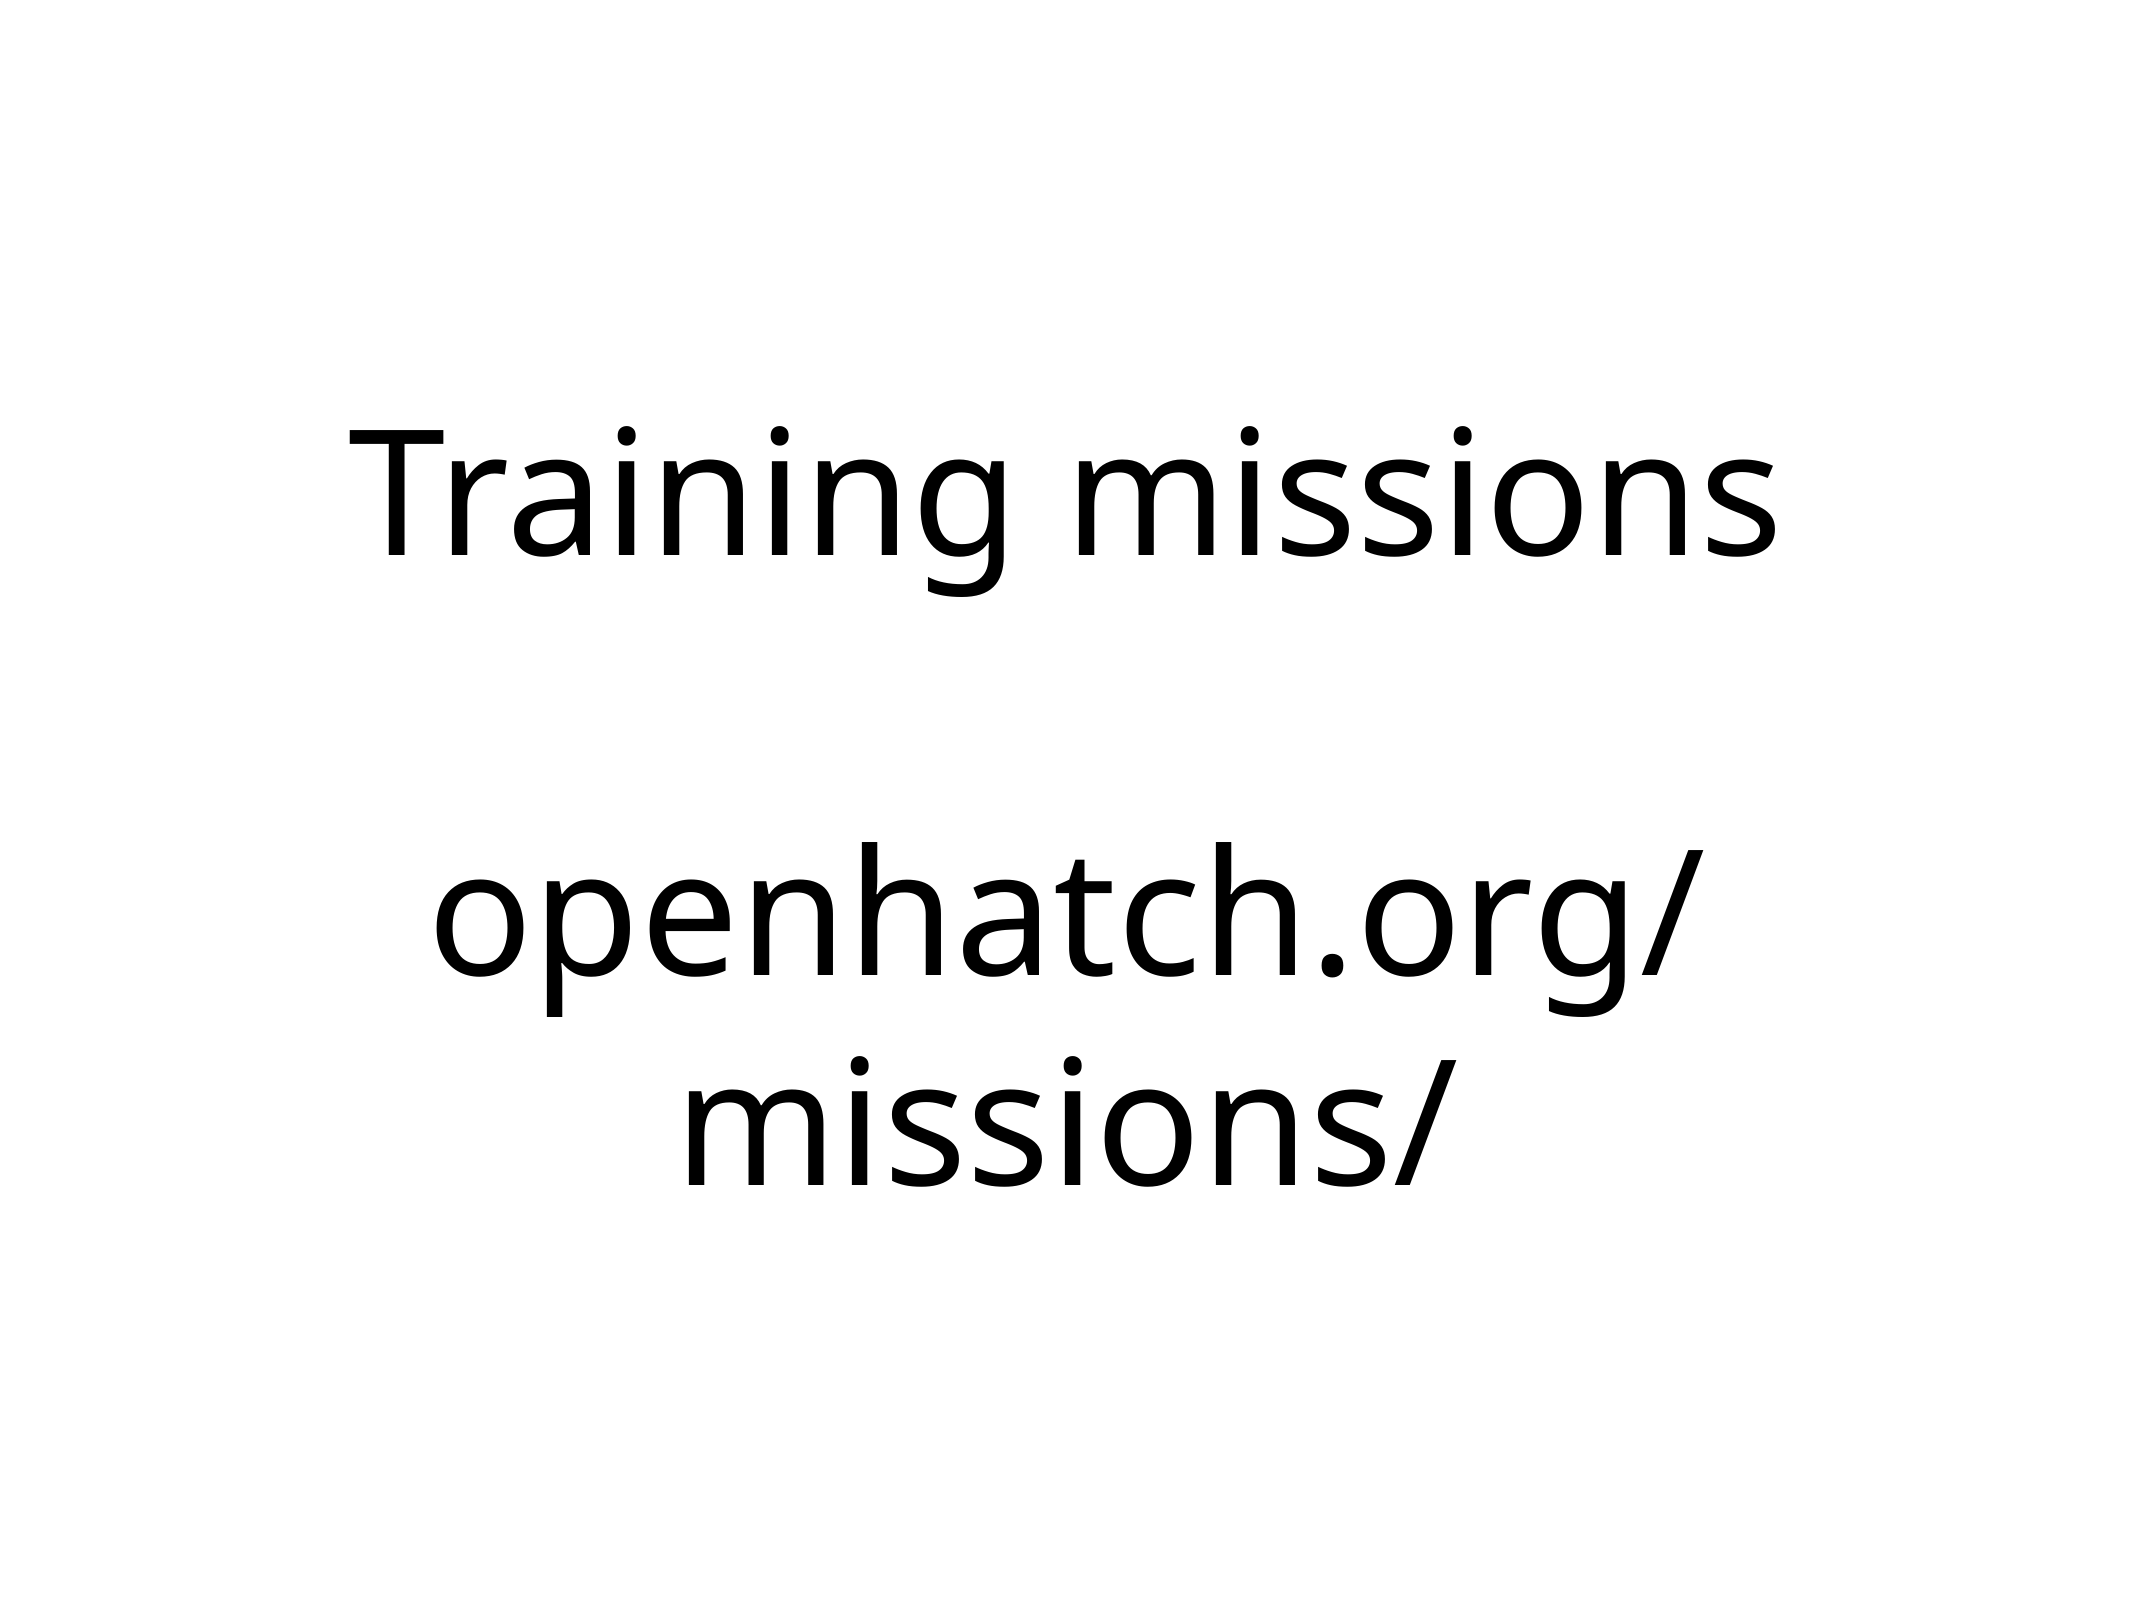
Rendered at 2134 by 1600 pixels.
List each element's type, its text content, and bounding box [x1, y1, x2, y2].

title Training missions openhatch.org/ missions/ [208, 371, 1925, 1229]
